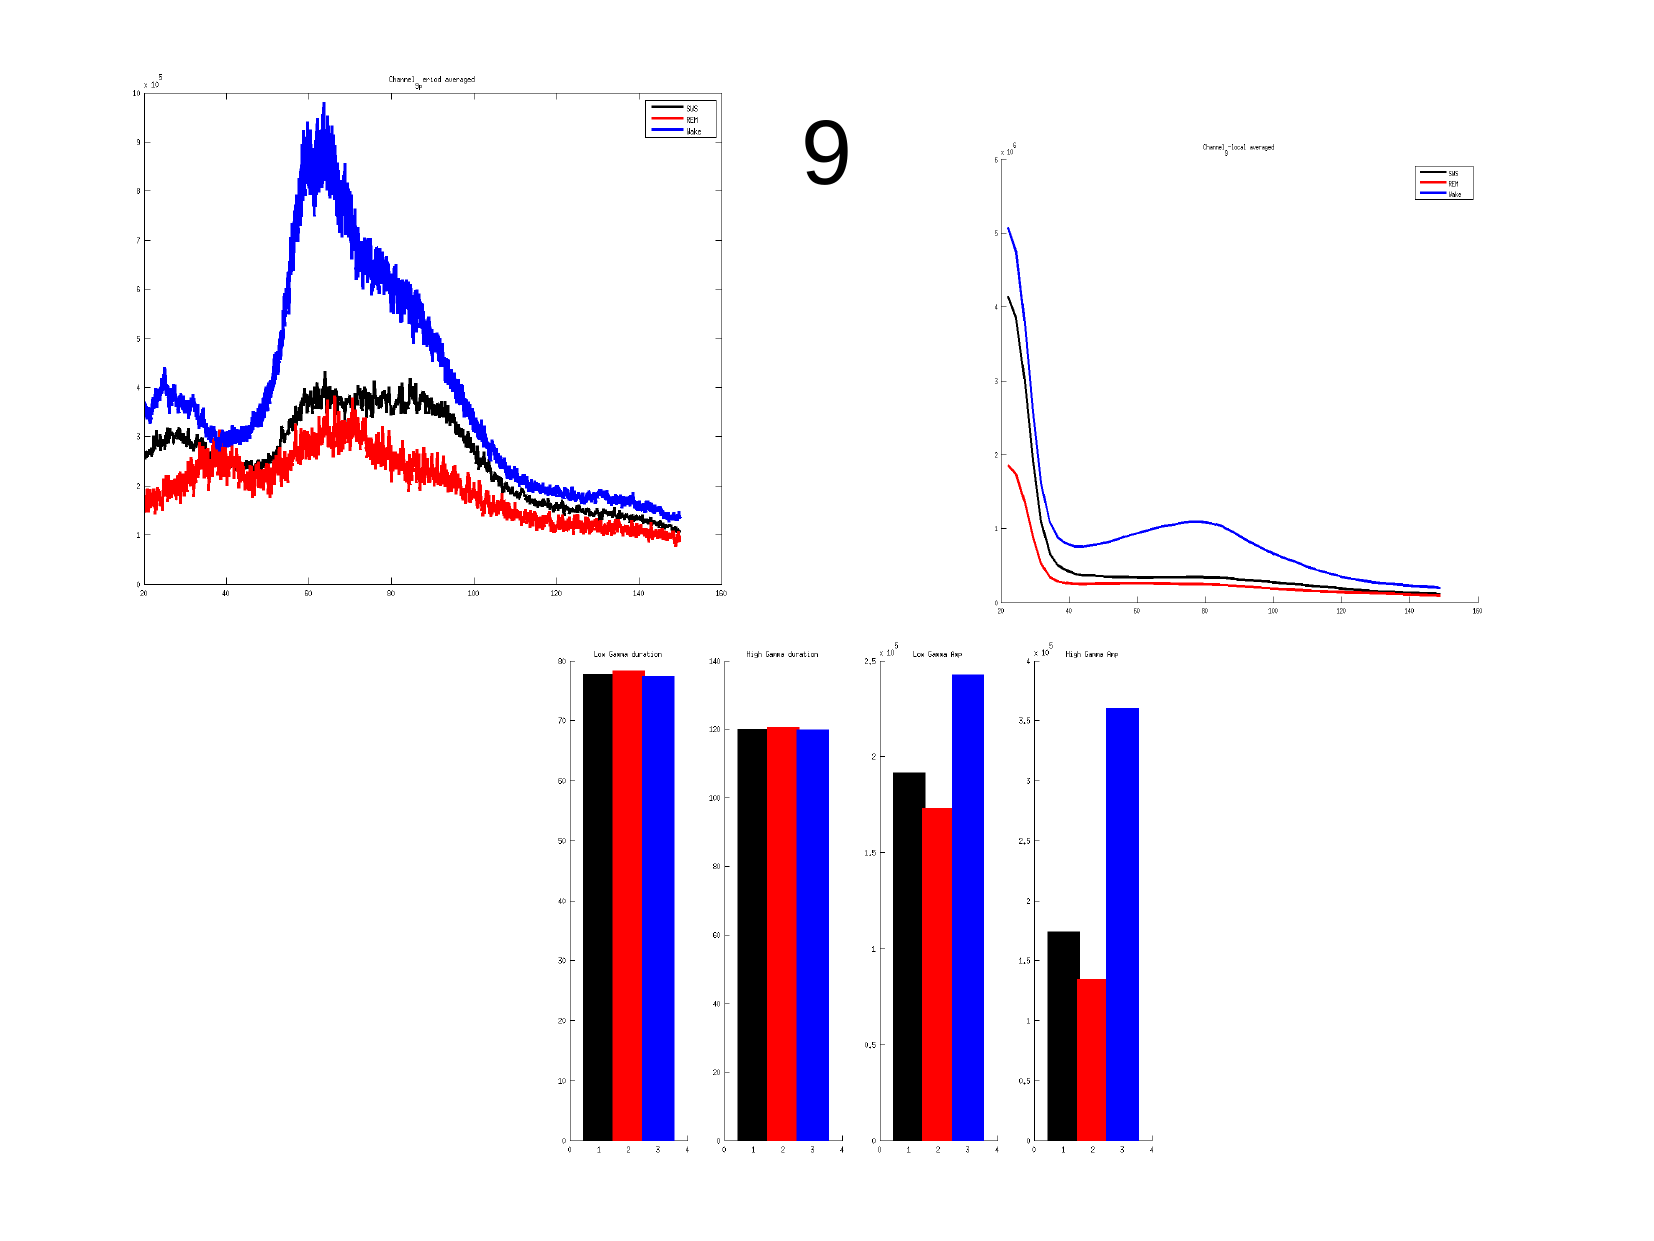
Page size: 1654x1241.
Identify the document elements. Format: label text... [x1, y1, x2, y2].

picture [47, 47, 1536, 1205]
title 9 [82, 49, 1571, 257]
